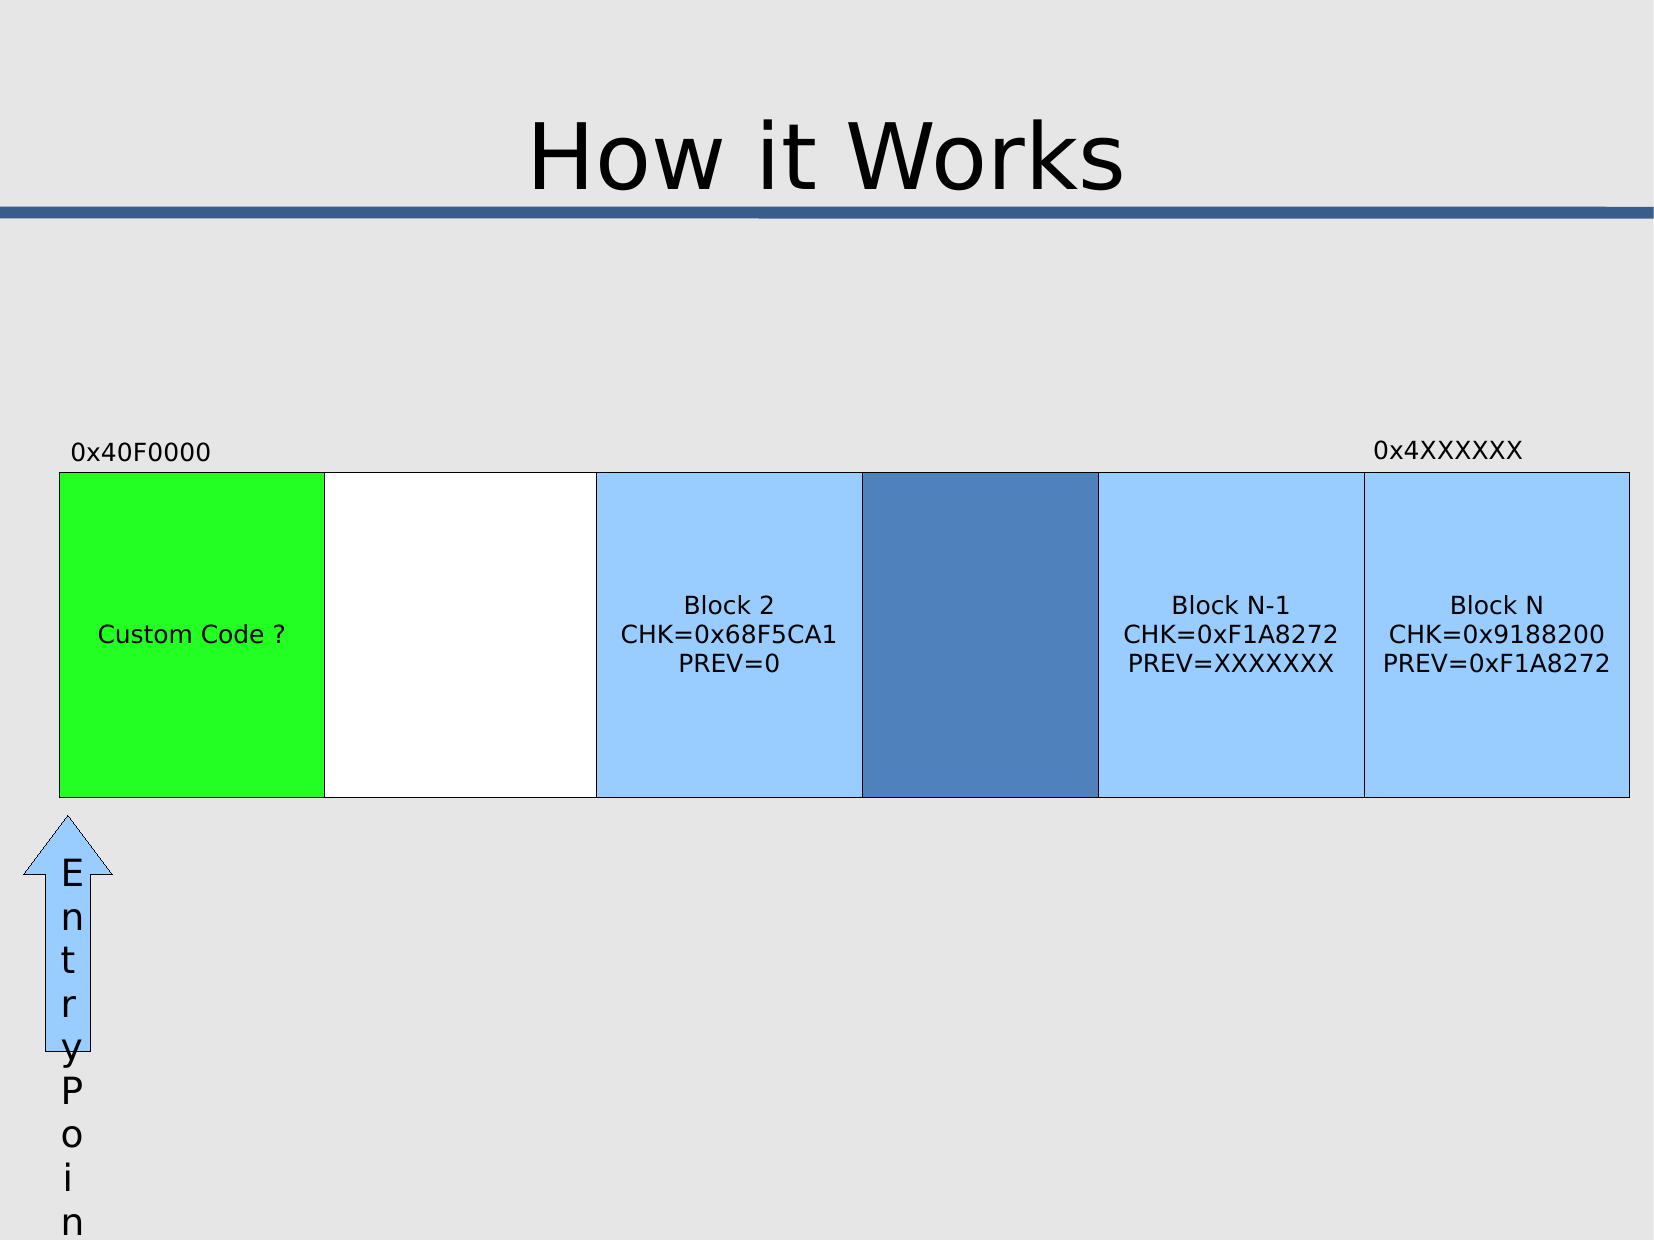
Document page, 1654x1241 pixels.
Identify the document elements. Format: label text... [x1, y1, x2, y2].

text_box 0x4XXXXXX [1358, 428, 1539, 473]
text_box Block N CHK=0x9188200 PREV=0xF1A8272 [1365, 472, 1630, 798]
text_box 0x40F0000 [55, 431, 227, 476]
text_box Block N-1 CHK=0xF1A8272 PREV=XXXXXXX [1098, 472, 1365, 798]
title How it Works [82, 56, 1571, 250]
text_box Entry Point [23, 815, 113, 1052]
text_box [325, 472, 596, 798]
text_box [863, 472, 1098, 798]
text_box Custom Code ? [59, 472, 325, 798]
text_box Block 2 CHK=0x68F5CA1 PREV=0 [596, 472, 863, 798]
